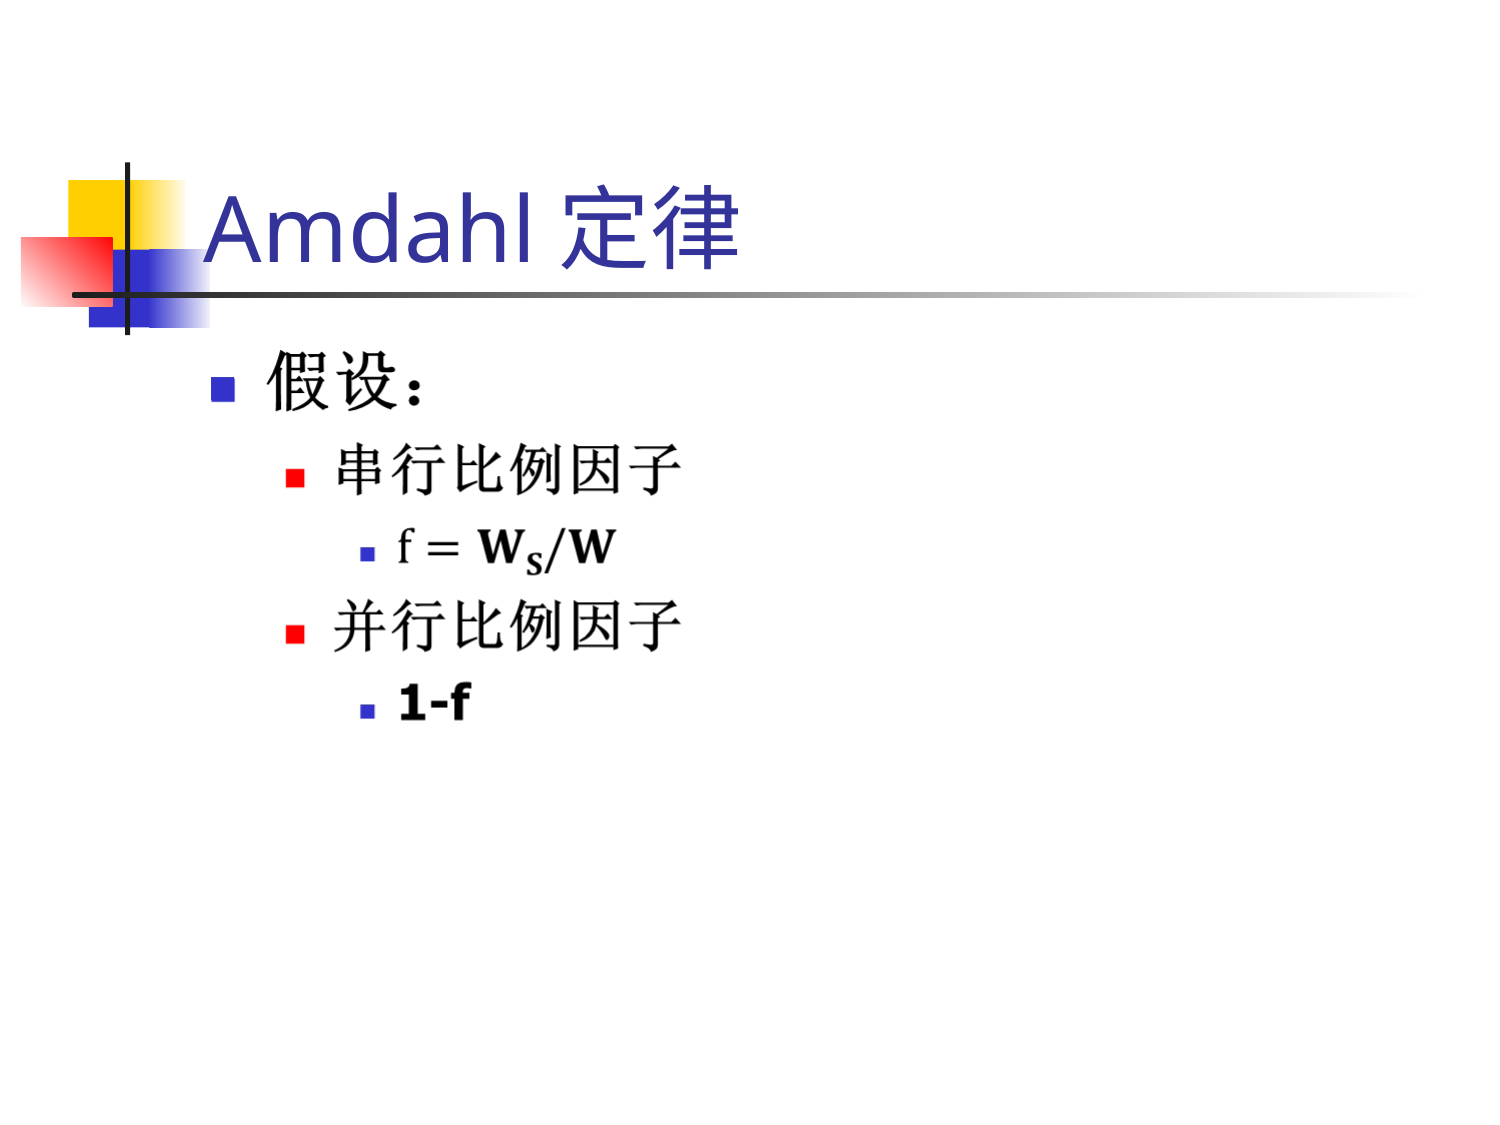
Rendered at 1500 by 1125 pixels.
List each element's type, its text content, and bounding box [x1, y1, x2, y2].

title Amdahl定律 [188, 101, 1468, 289]
picture [185, 329, 1471, 1008]
